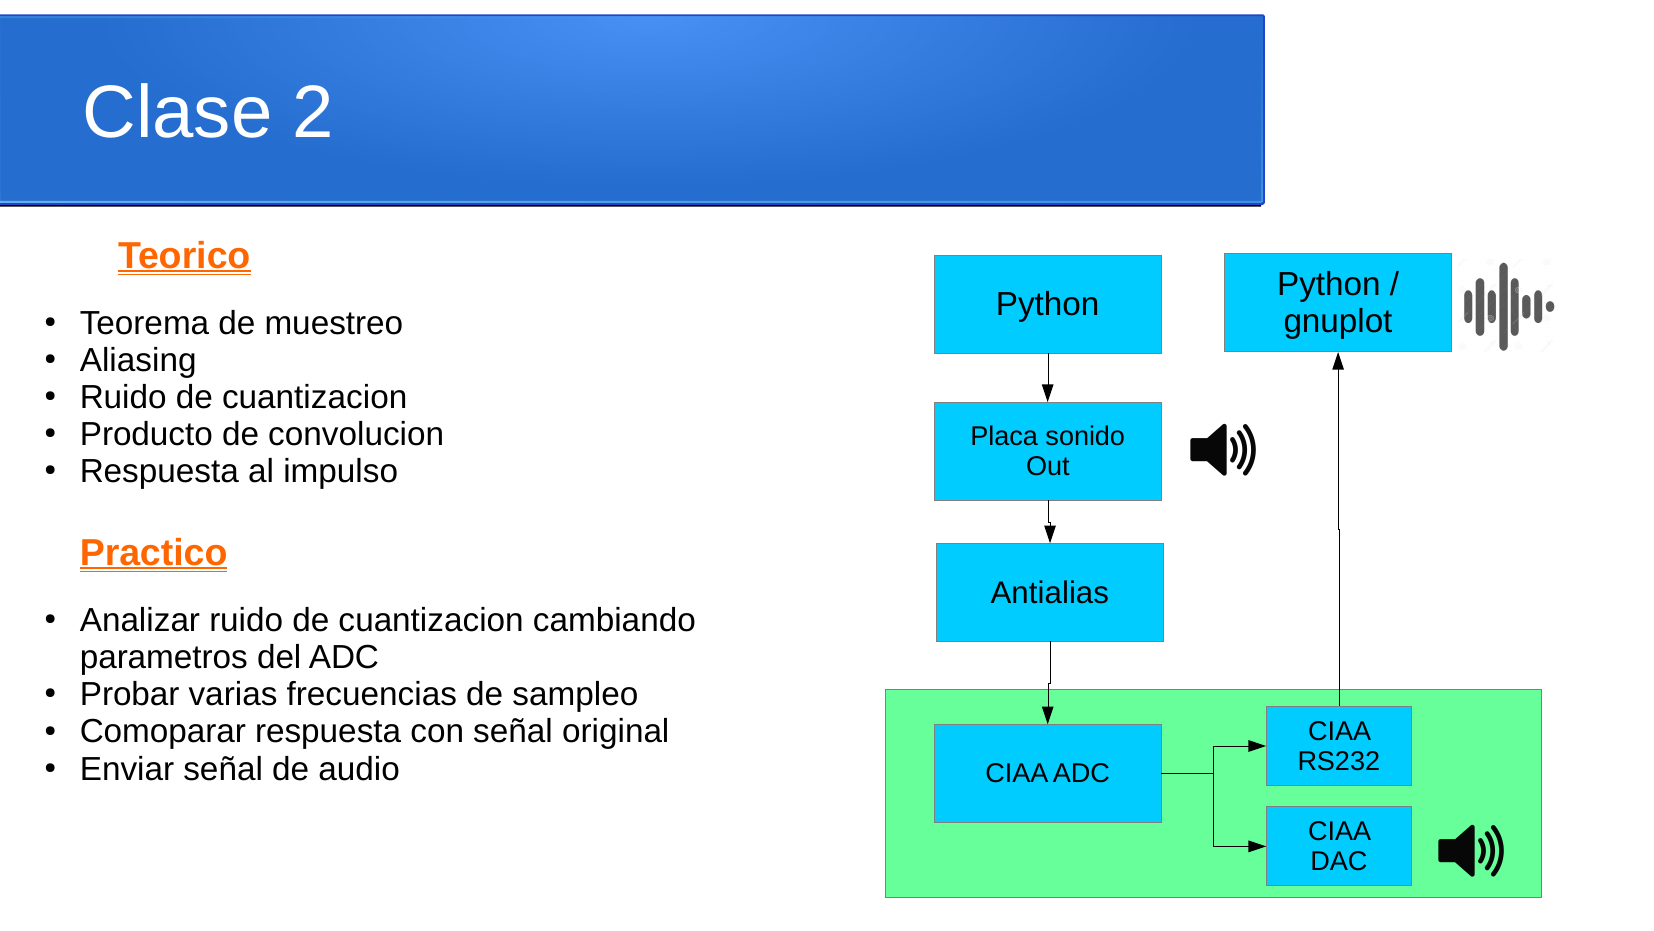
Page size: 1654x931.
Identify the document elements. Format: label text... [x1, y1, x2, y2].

text_box [1049, 689, 1339, 773]
text_box [885, 689, 1542, 898]
title Clase 2 [82, 35, 1235, 189]
text_box Placa sonido Out [934, 402, 1162, 501]
text_box Teorico Teorema de muestreo Aliasing Ruido de cuantizacion Producto de convolucion Respuesta al impulso Practico Analizar ruido de cuantizacion cambiando parametros del ADC Probar varias frecuencias de sampleo Comoparar respuesta con señal original Enviar señal de audio [29, 227, 756, 795]
picture [1435, 814, 1506, 886]
text_box CIAA DAC [1266, 806, 1412, 886]
picture [1187, 413, 1258, 485]
text_box CIAA RS232 [1266, 706, 1412, 786]
picture [1458, 259, 1557, 355]
text_box Python [934, 255, 1162, 354]
text_box Antialias [936, 543, 1164, 642]
text_box Python / gnuplot [1224, 253, 1452, 352]
text_box CIAA ADC [934, 724, 1162, 823]
